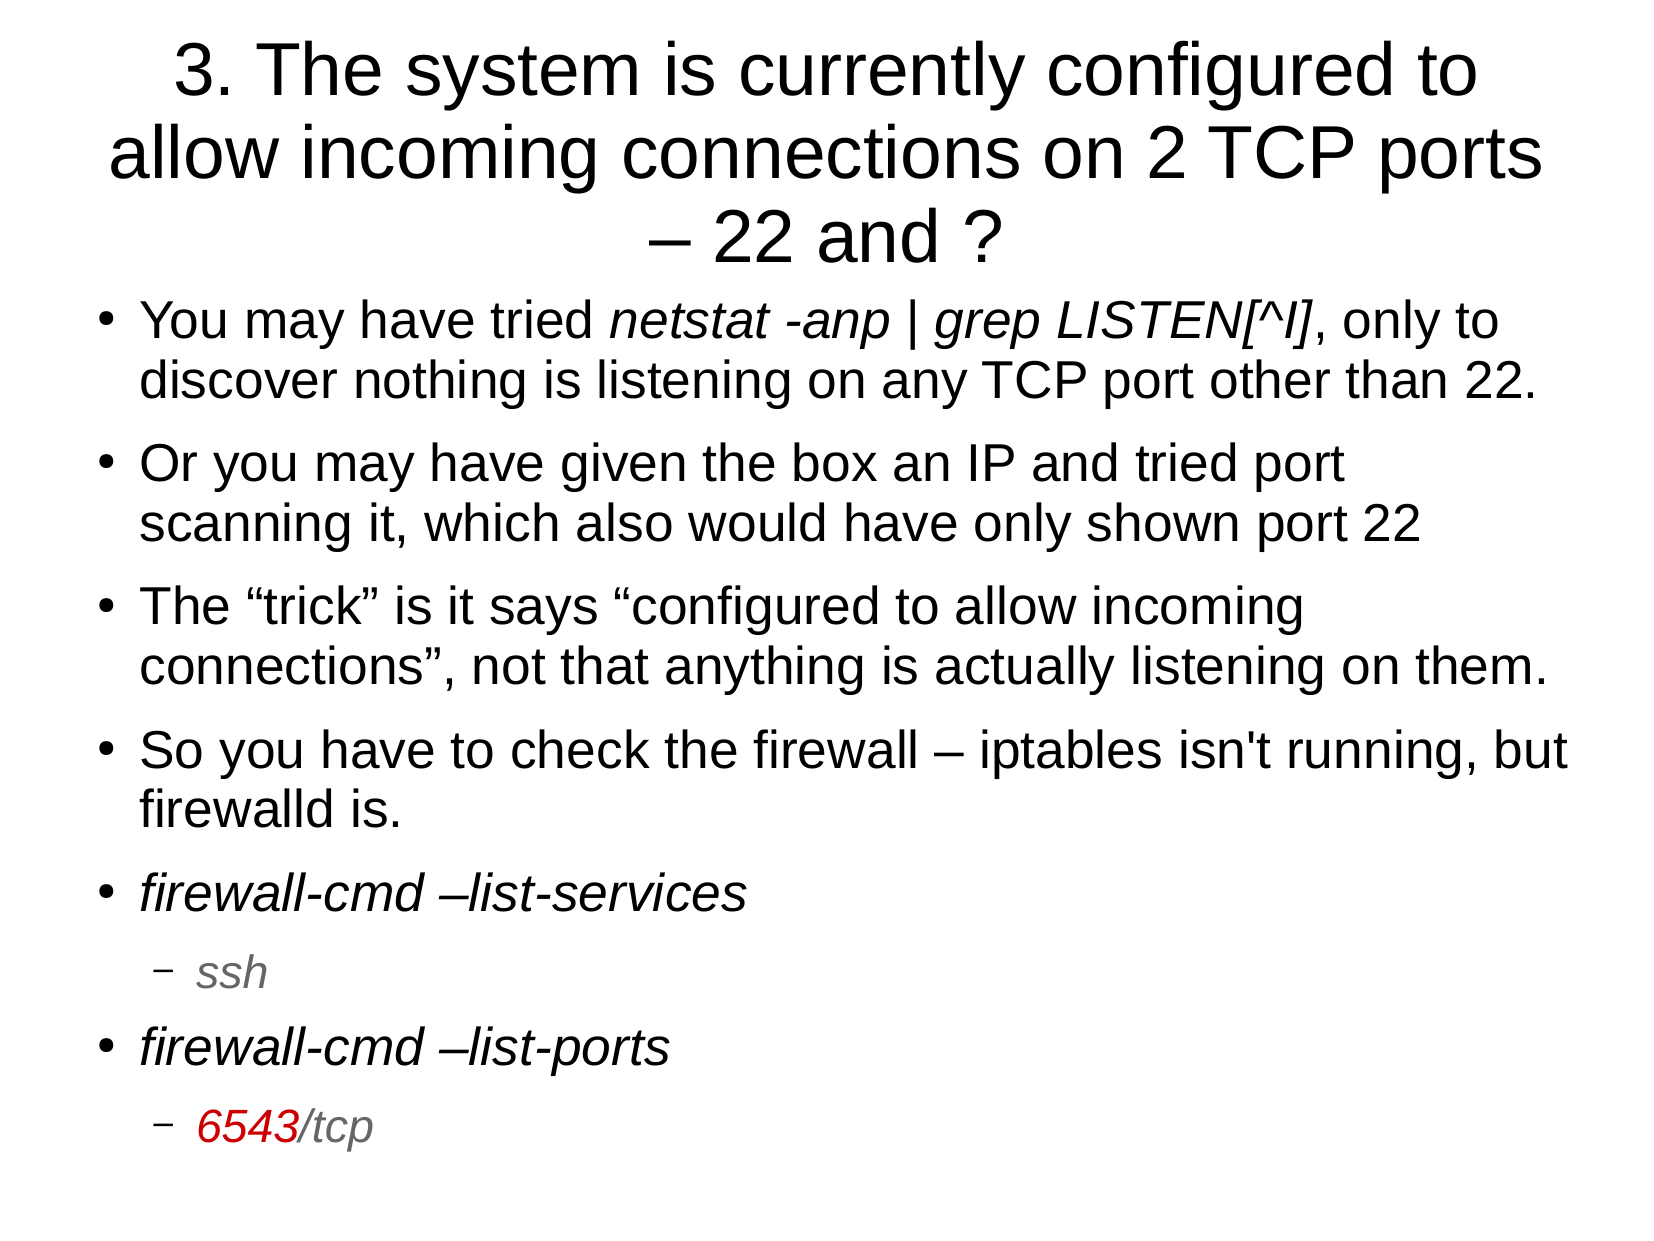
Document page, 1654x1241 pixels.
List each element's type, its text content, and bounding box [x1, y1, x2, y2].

title 3. The system is currently configured to allow incoming connections on 2 TCP ports – 22 and ? [82, 26, 1571, 279]
list You may have tried netstat -anp | grep LISTEN[^I], only to discover nothing is listening on any TCP port other than 22. Or you may have given the box an IP and tried port scanning it, which also would have only shown port 22 The “trick” is it says “configured to allow incoming connections”, not that anything is actually listening on them. So you have to check the firewall – iptables isn't running, but firewalld is. firewall-cmd –list-services ssh firewall-cmd –list-ports 6543/tcp [82, 290, 1571, 1216]
